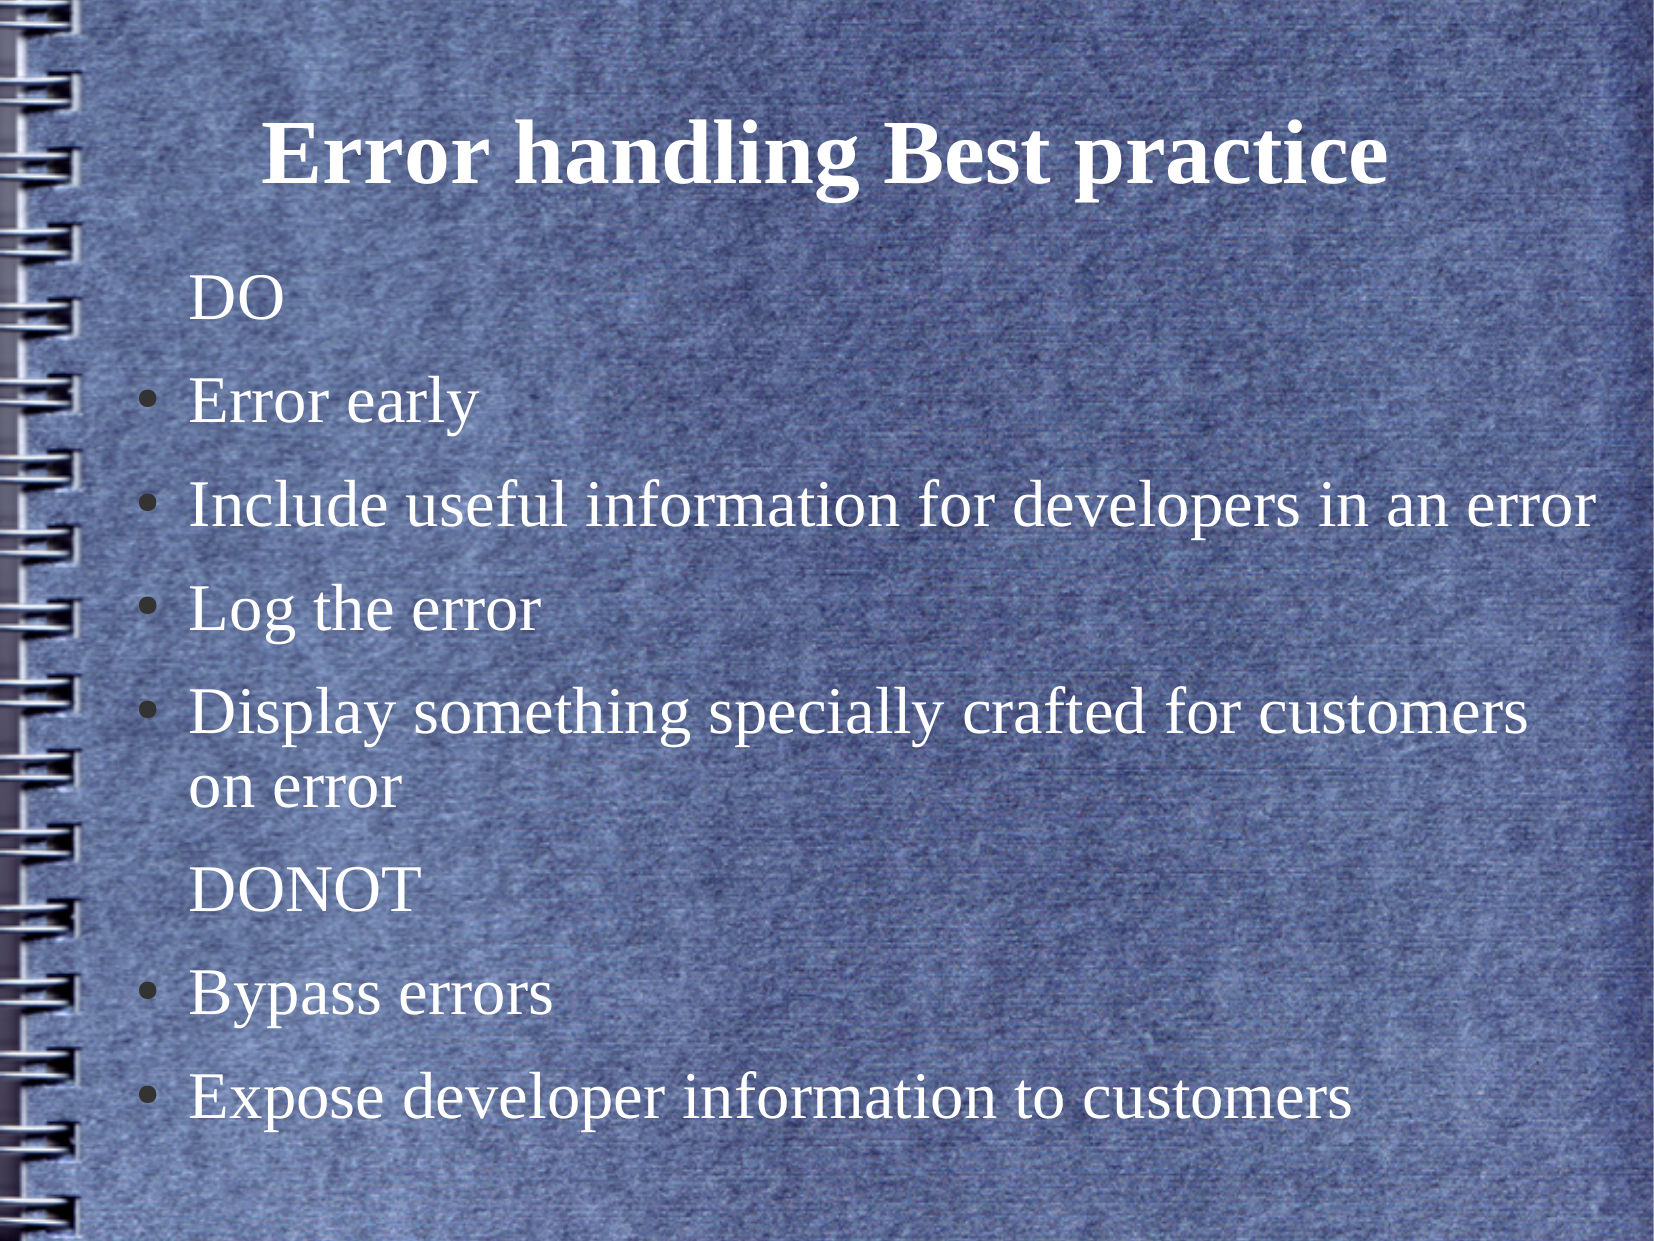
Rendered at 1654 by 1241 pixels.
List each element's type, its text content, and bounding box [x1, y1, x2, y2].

title Error handling Best practice [82, 49, 1571, 257]
list DO Error early Include useful information for developers in an error Log the error Display something specially crafted for customers on error DONOT Bypass errors Expose developer information to customers [118, 259, 1607, 1134]
picture [0, 0, 1654, 1241]
